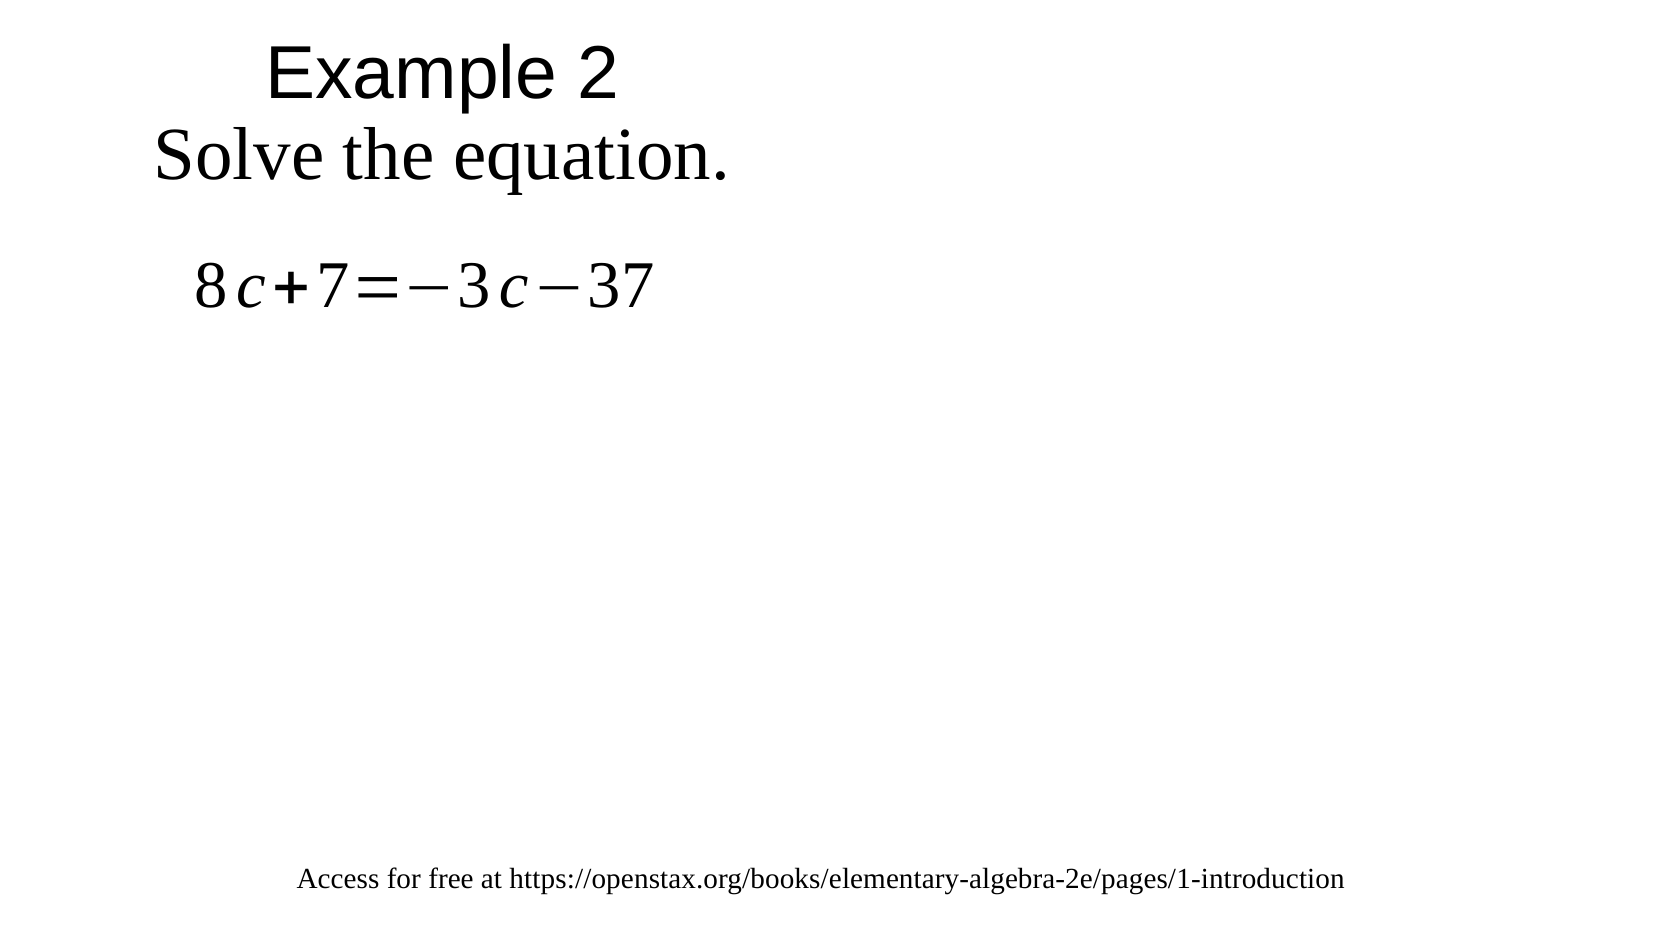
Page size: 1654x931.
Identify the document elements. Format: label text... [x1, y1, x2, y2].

title Example 2 [82, 18, 824, 127]
list Solve the equation. [82, 112, 809, 863]
chart [194, 236, 655, 327]
